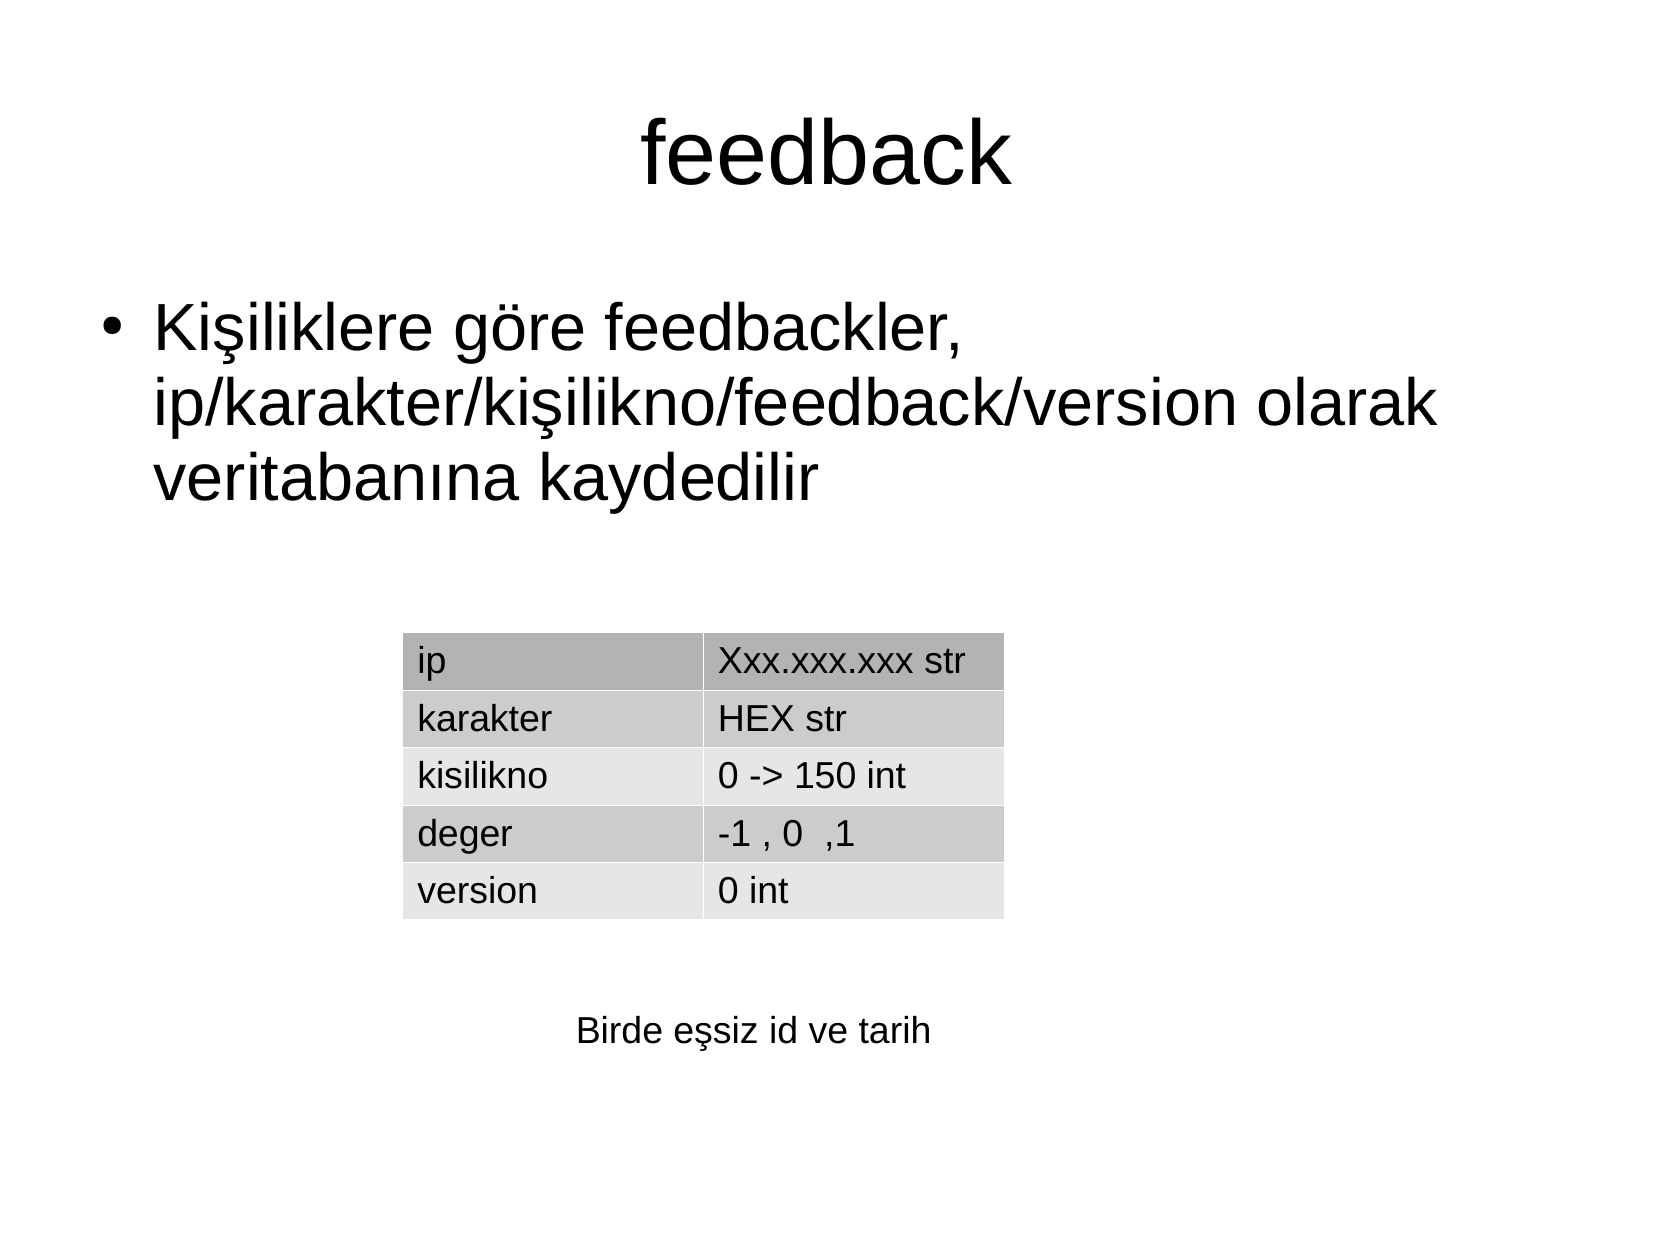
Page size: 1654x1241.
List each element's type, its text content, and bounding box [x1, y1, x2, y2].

table_cell kisilikno [403, 748, 703, 805]
table_cell -1 , 0 ,1 [704, 806, 1004, 862]
title feedback [82, 49, 1571, 257]
list Kişiliklere göre feedbackler, ip/karakter/kişilikno/feedback/version olarak veritabanına kaydedilir [82, 290, 1571, 515]
text_box Birde eşsiz id ve tarih [561, 1002, 947, 1060]
table_cell HEX str [704, 691, 1004, 747]
table_cell karakter [403, 691, 703, 747]
table_cell deger [403, 806, 703, 862]
table_cell version [403, 863, 703, 919]
table_cell 0 -> 150 int [704, 748, 1004, 805]
table_header Xxx.xxx.xxx str [704, 633, 1004, 690]
table_cell 0 int [704, 863, 1004, 919]
table_header ip [403, 633, 703, 690]
